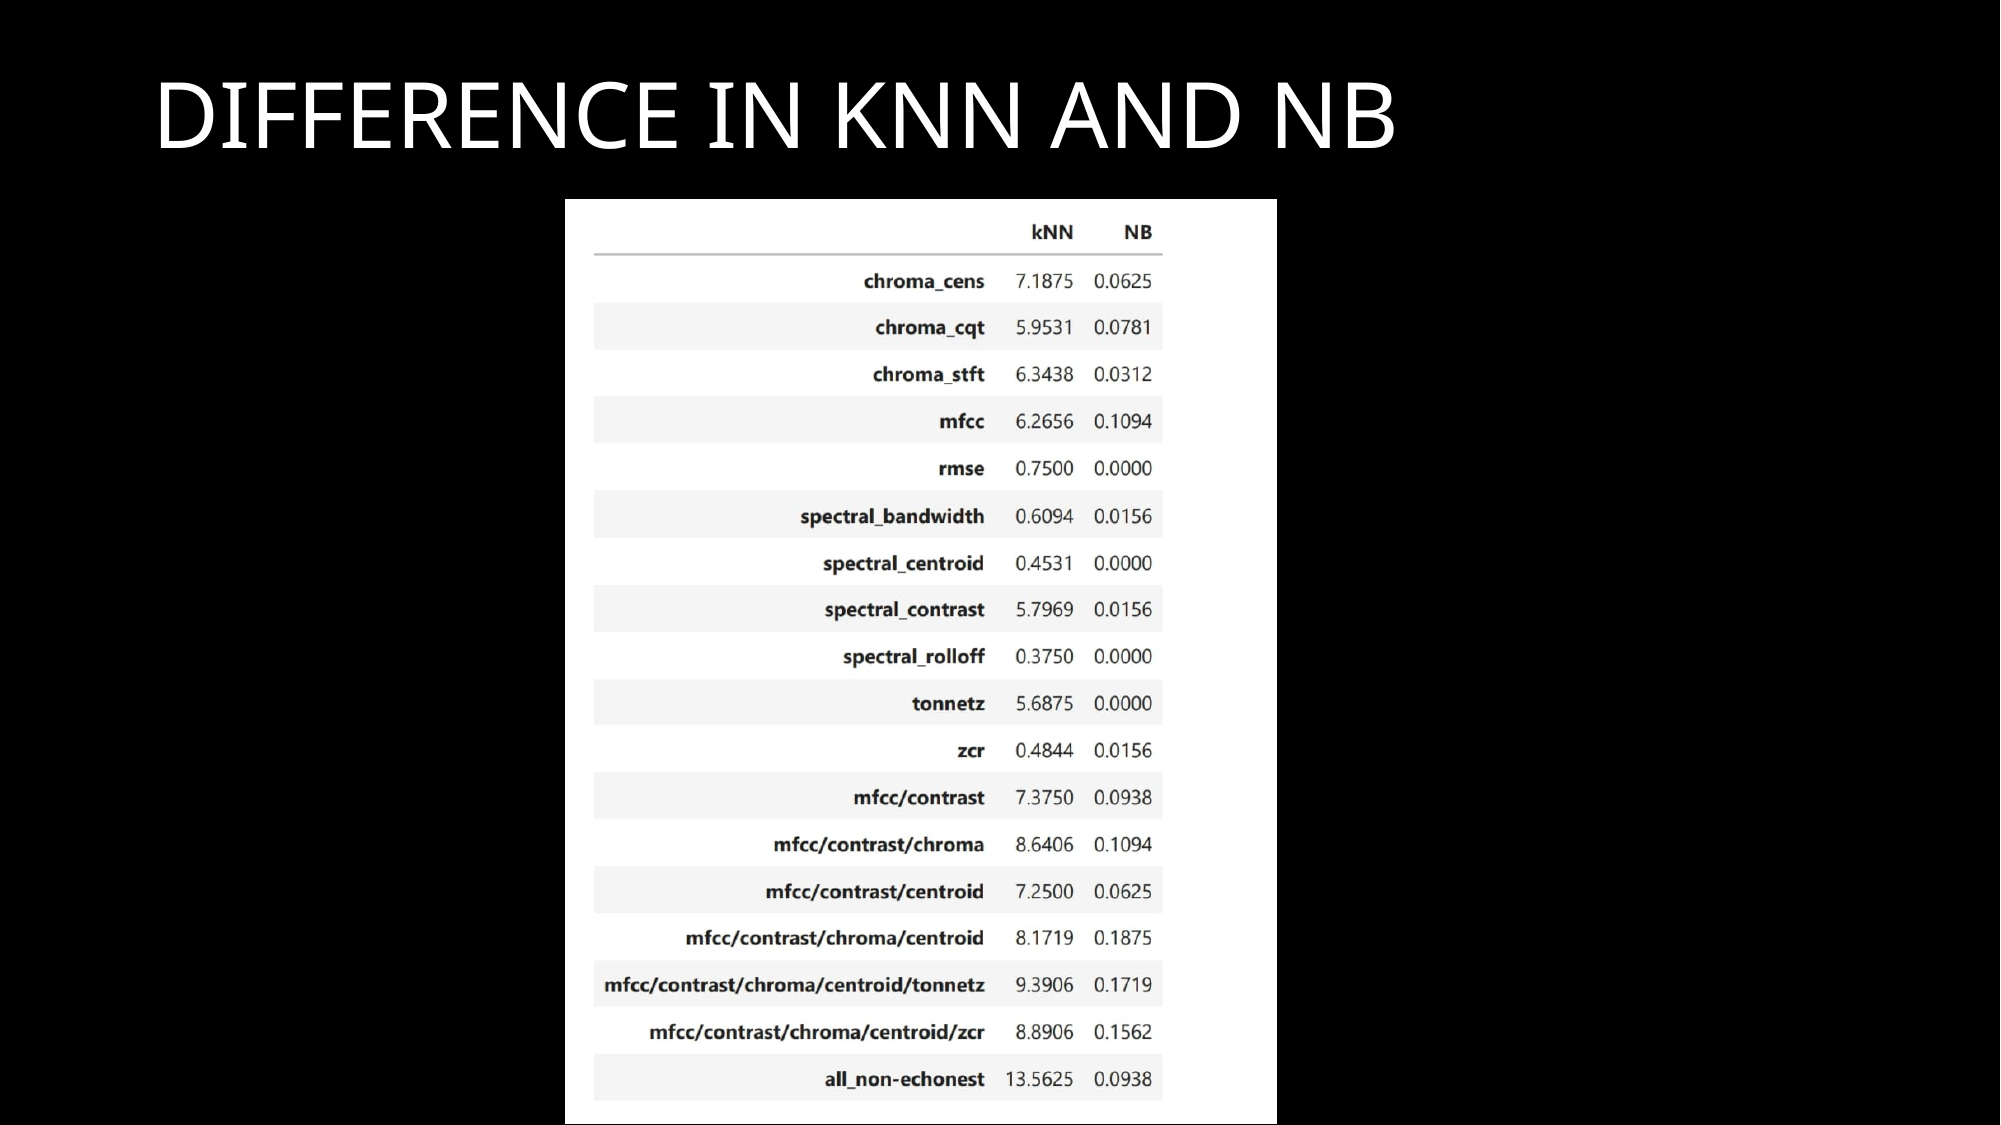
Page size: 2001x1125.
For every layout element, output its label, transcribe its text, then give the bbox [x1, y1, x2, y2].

picture [565, 199, 1277, 1125]
title DIFFERENCE IN KNN AND NB [137, 59, 1863, 278]
